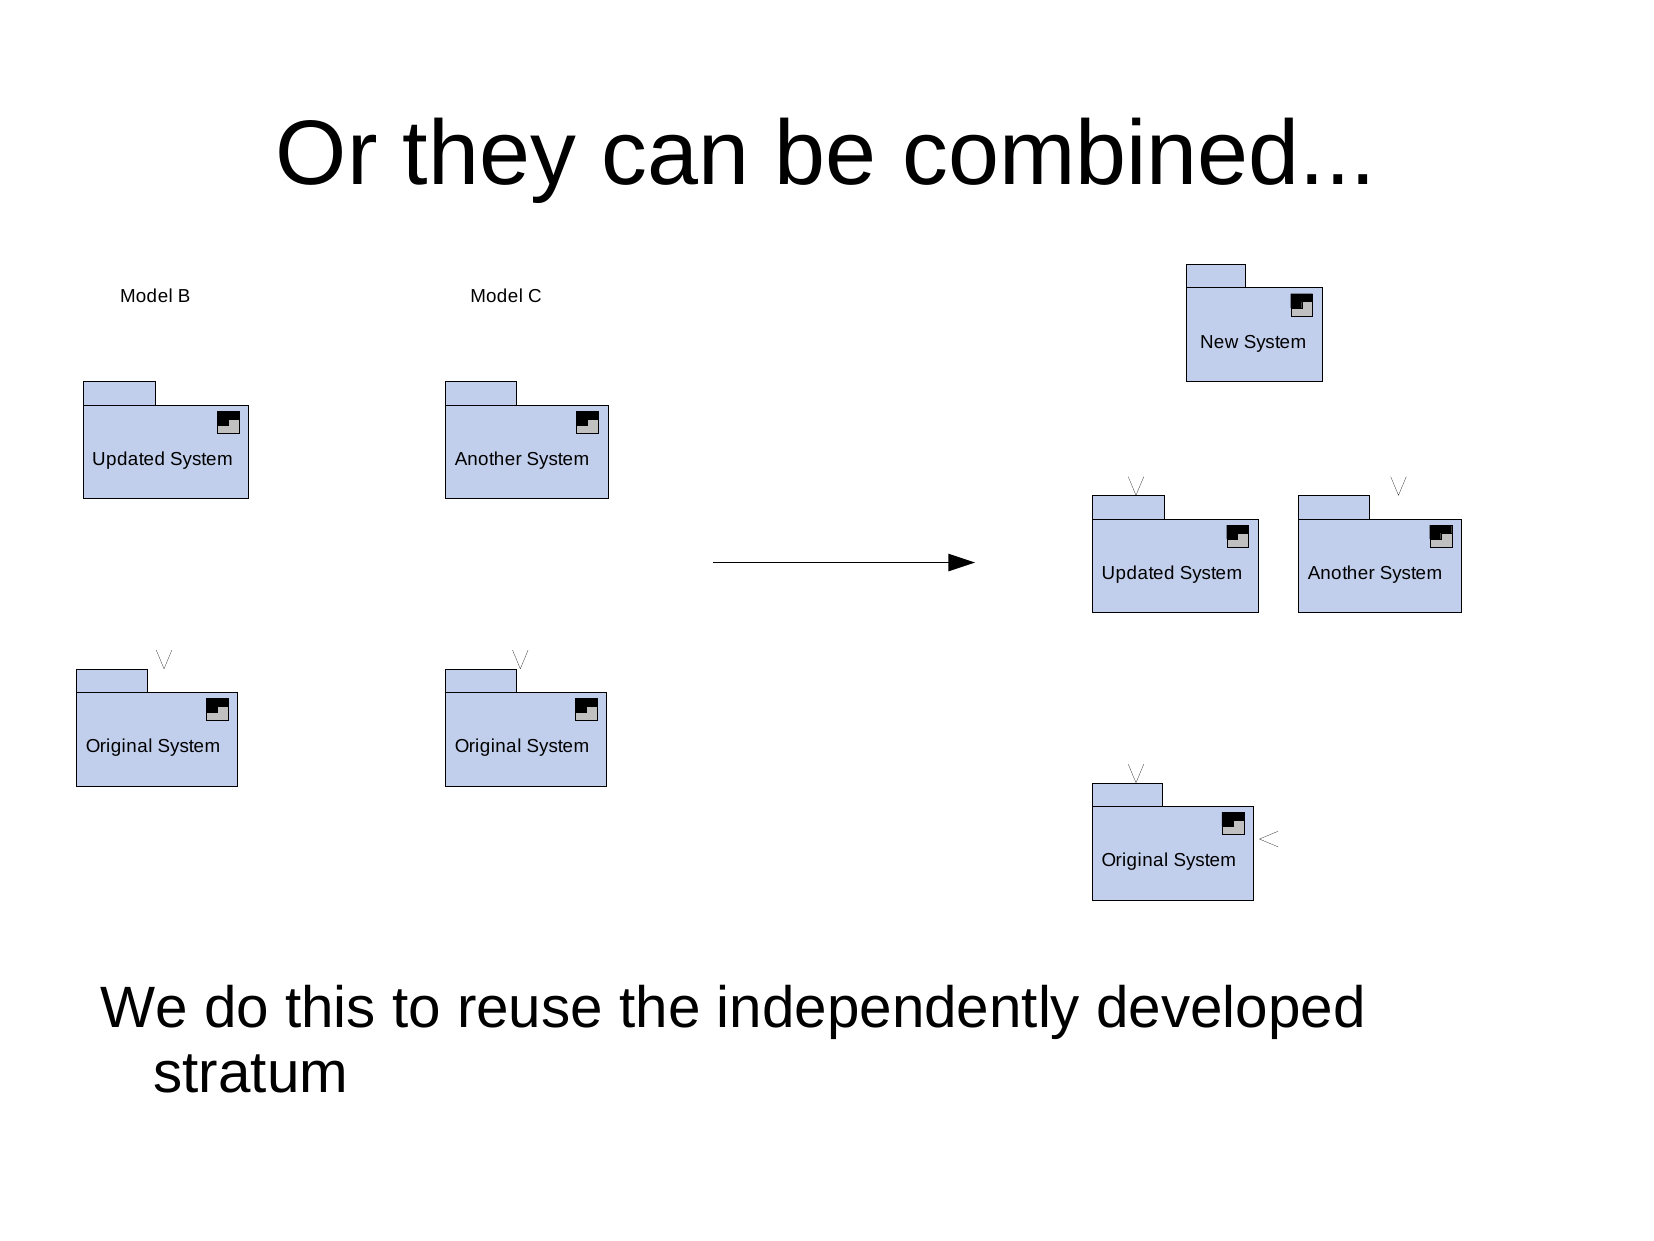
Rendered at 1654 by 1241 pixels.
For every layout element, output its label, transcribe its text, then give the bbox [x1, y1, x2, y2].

picture [75, 286, 610, 788]
title Or they can be combined... [82, 56, 1571, 250]
picture [1090, 262, 1463, 902]
list We do this to reuse the independently developed stratum [82, 975, 1571, 1106]
